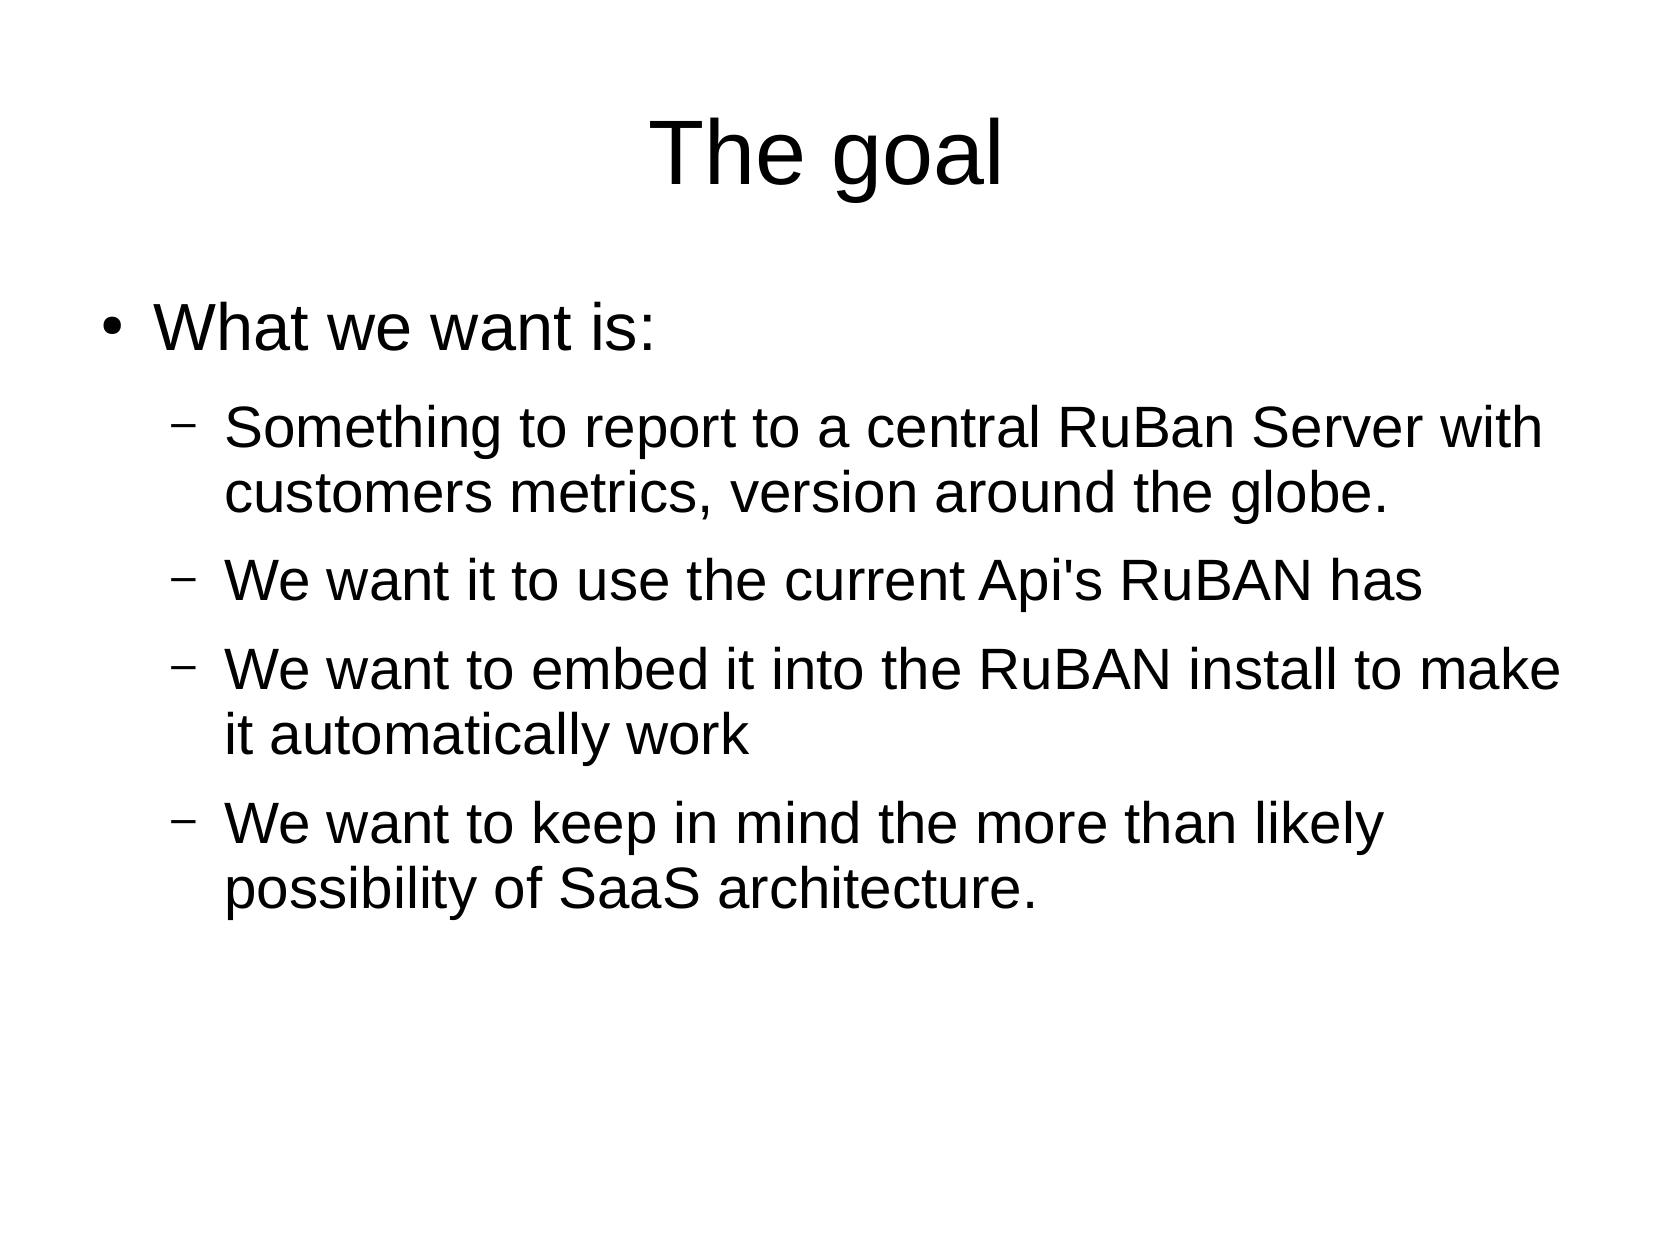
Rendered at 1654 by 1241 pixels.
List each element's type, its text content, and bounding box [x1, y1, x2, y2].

list What we want is: Something to report to a central RuBan Server with customers metrics, version around the globe. We want it to use the current Api's RuBAN has We want to embed it into the RuBAN install to make it automatically work We want to keep in mind the more than likely possibility of SaaS architecture. [82, 290, 1571, 1010]
title The goal [82, 49, 1571, 257]
